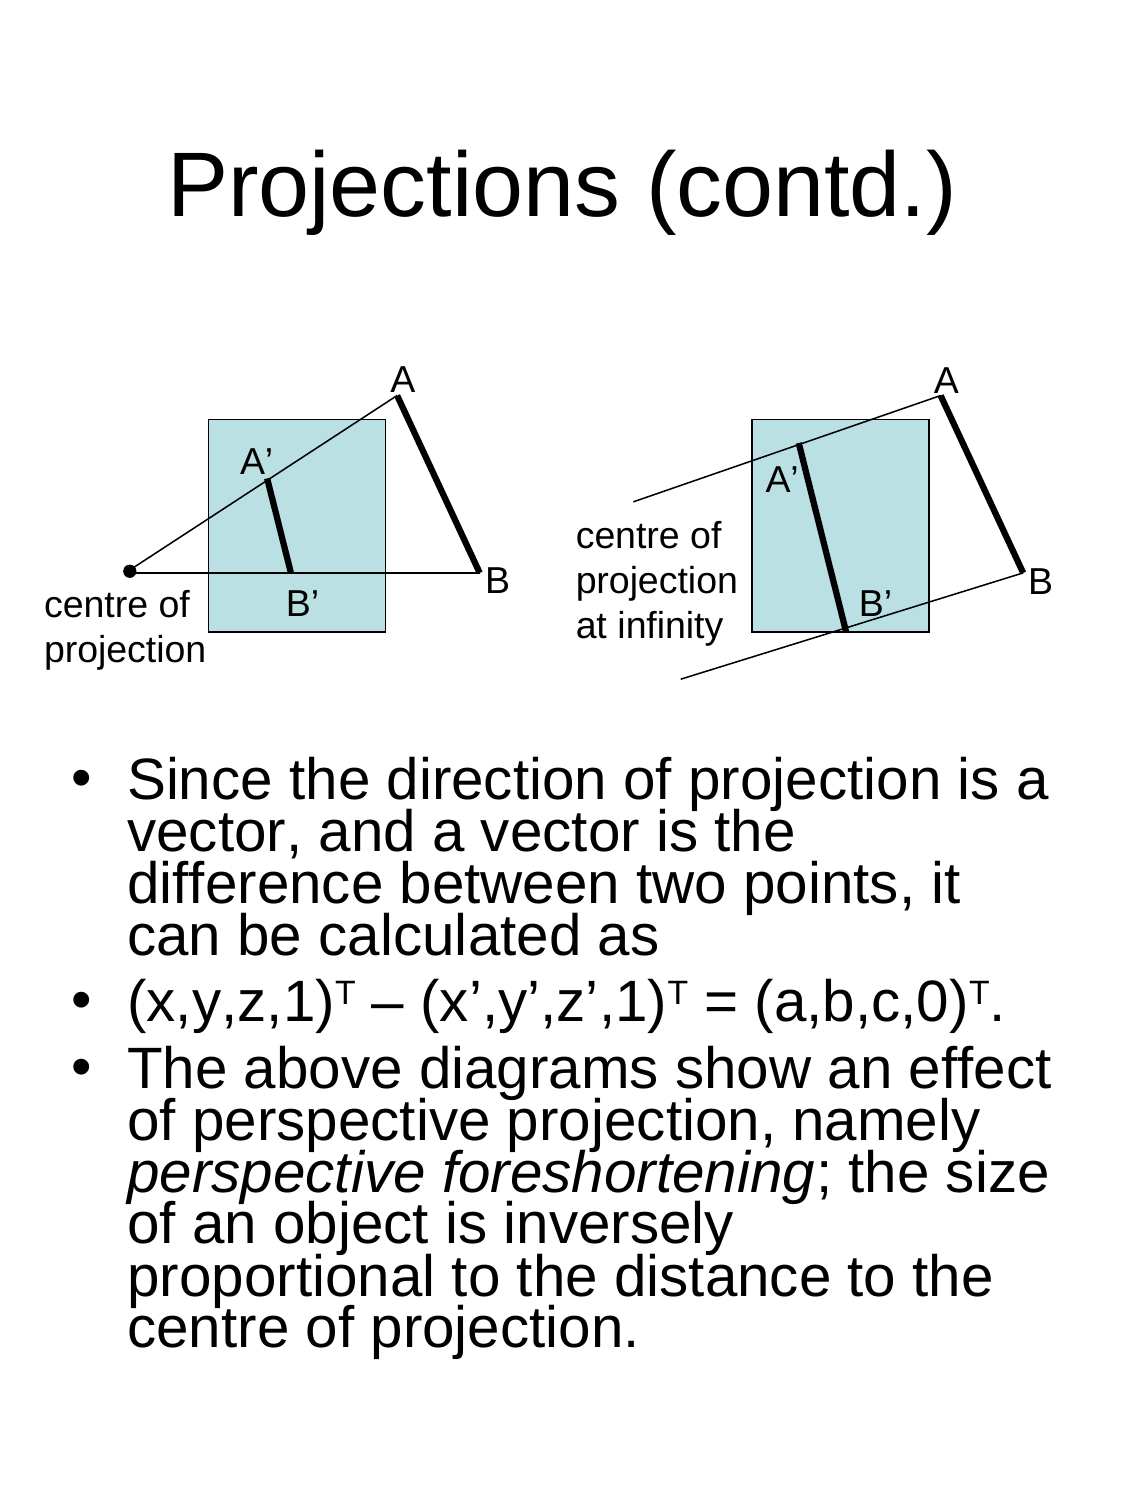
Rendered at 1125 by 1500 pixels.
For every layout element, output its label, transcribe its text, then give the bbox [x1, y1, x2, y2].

text_box [751, 419, 867, 447]
text_box B’ [844, 571, 907, 633]
list Since the direction of projection is a vector, and a vector is the difference between two points, it can be calculated as (x,y,z,1)T – (x’,y’,z’,1)T = (a,b,c,0)T. The above diagrams show an effect of perspective projection, namely perspective foreshortening; the size of an object is inversely proportional to the distance to the centre of projection. [56, 750, 1069, 1447]
text_box [907, 604, 929, 632]
text_box A’ [750, 447, 880, 508]
text_box [123, 565, 133, 572]
text_box [803, 419, 929, 607]
text_box B’ [271, 571, 335, 633]
text_box A [919, 348, 974, 409]
text_box A [375, 347, 431, 408]
text_box A’ [225, 429, 325, 491]
text_box [208, 419, 358, 517]
text_box B [1013, 549, 1069, 610]
text_box [768, 508, 841, 632]
text_box [274, 419, 386, 572]
text_box [208, 491, 286, 572]
text_box [335, 574, 386, 632]
text_box B [470, 548, 525, 609]
text_box centre of projection at infinity [561, 503, 768, 654]
title Projections (contd.) [56, 60, 1069, 311]
text_box centre of projection [29, 572, 306, 679]
